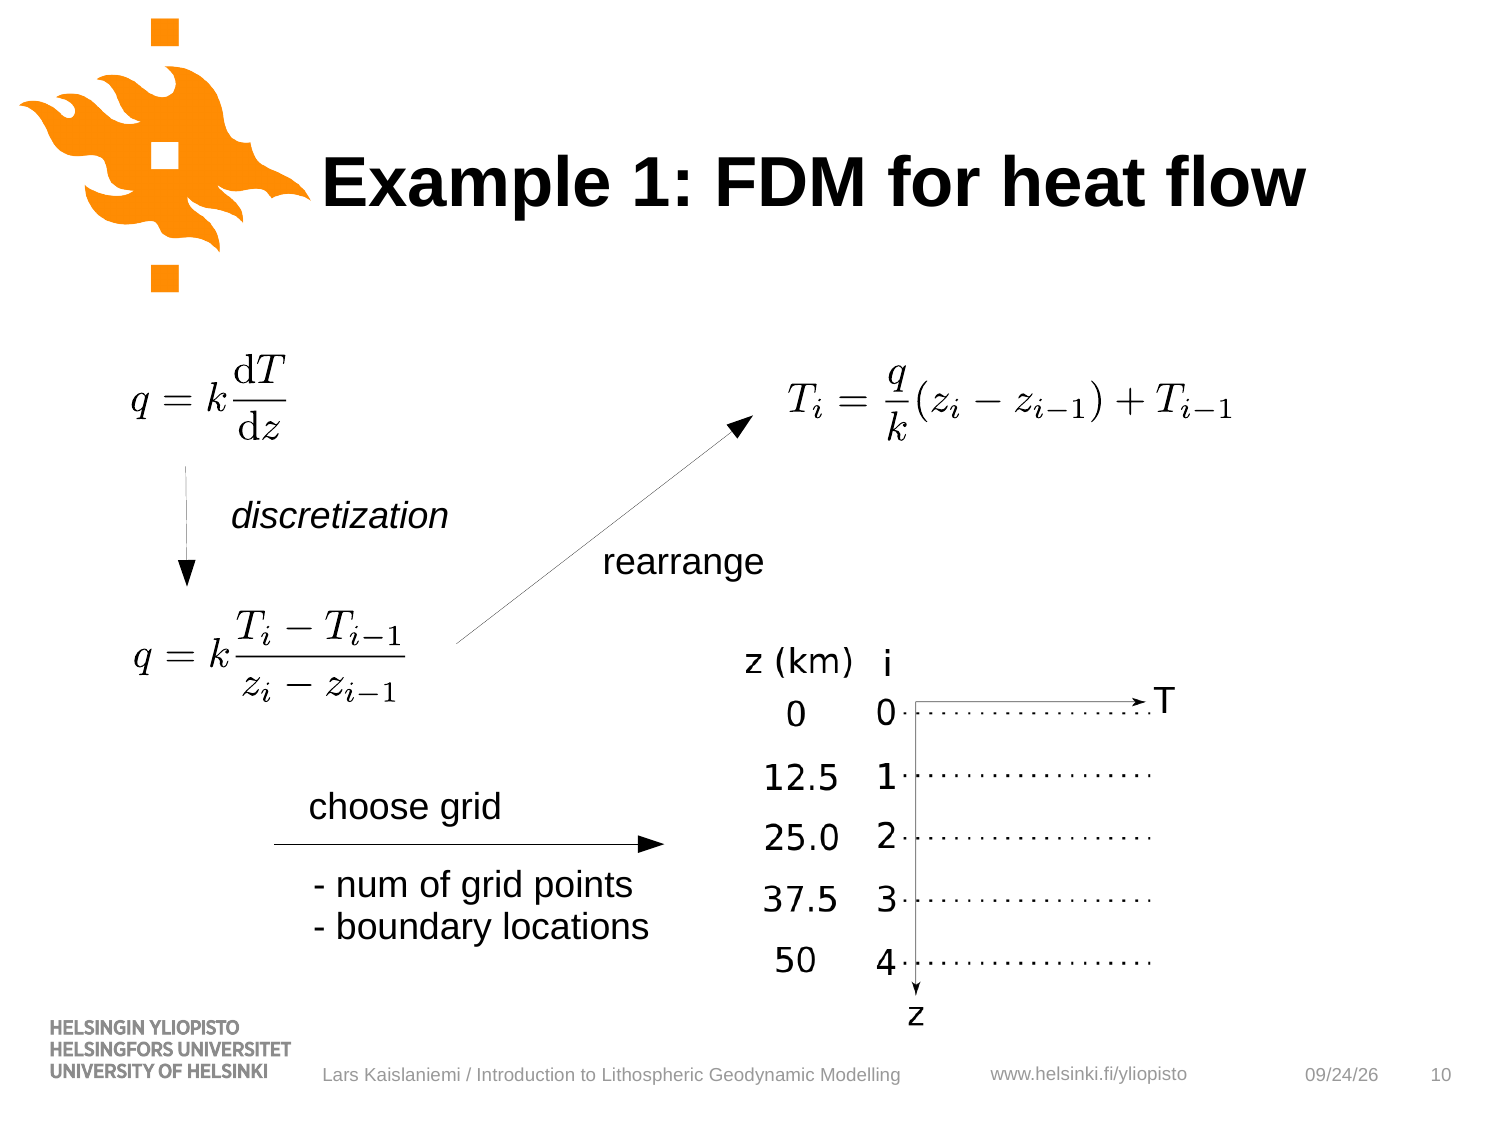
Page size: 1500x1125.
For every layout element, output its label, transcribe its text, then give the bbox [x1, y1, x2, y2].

text_box [132, 610, 406, 706]
picture [746, 647, 1175, 1026]
text_box [787, 365, 1234, 441]
text_box [130, 353, 287, 440]
picture [32, 1001, 309, 1096]
text_box choose grid [293, 778, 517, 836]
picture [0, 0, 337, 318]
text_box discretization [216, 487, 465, 544]
title Example 1: FDM for heat flow [321, 87, 1447, 276]
text_box rearrange [587, 533, 780, 591]
text_box - num of grid points - boundary locations [287, 856, 665, 956]
